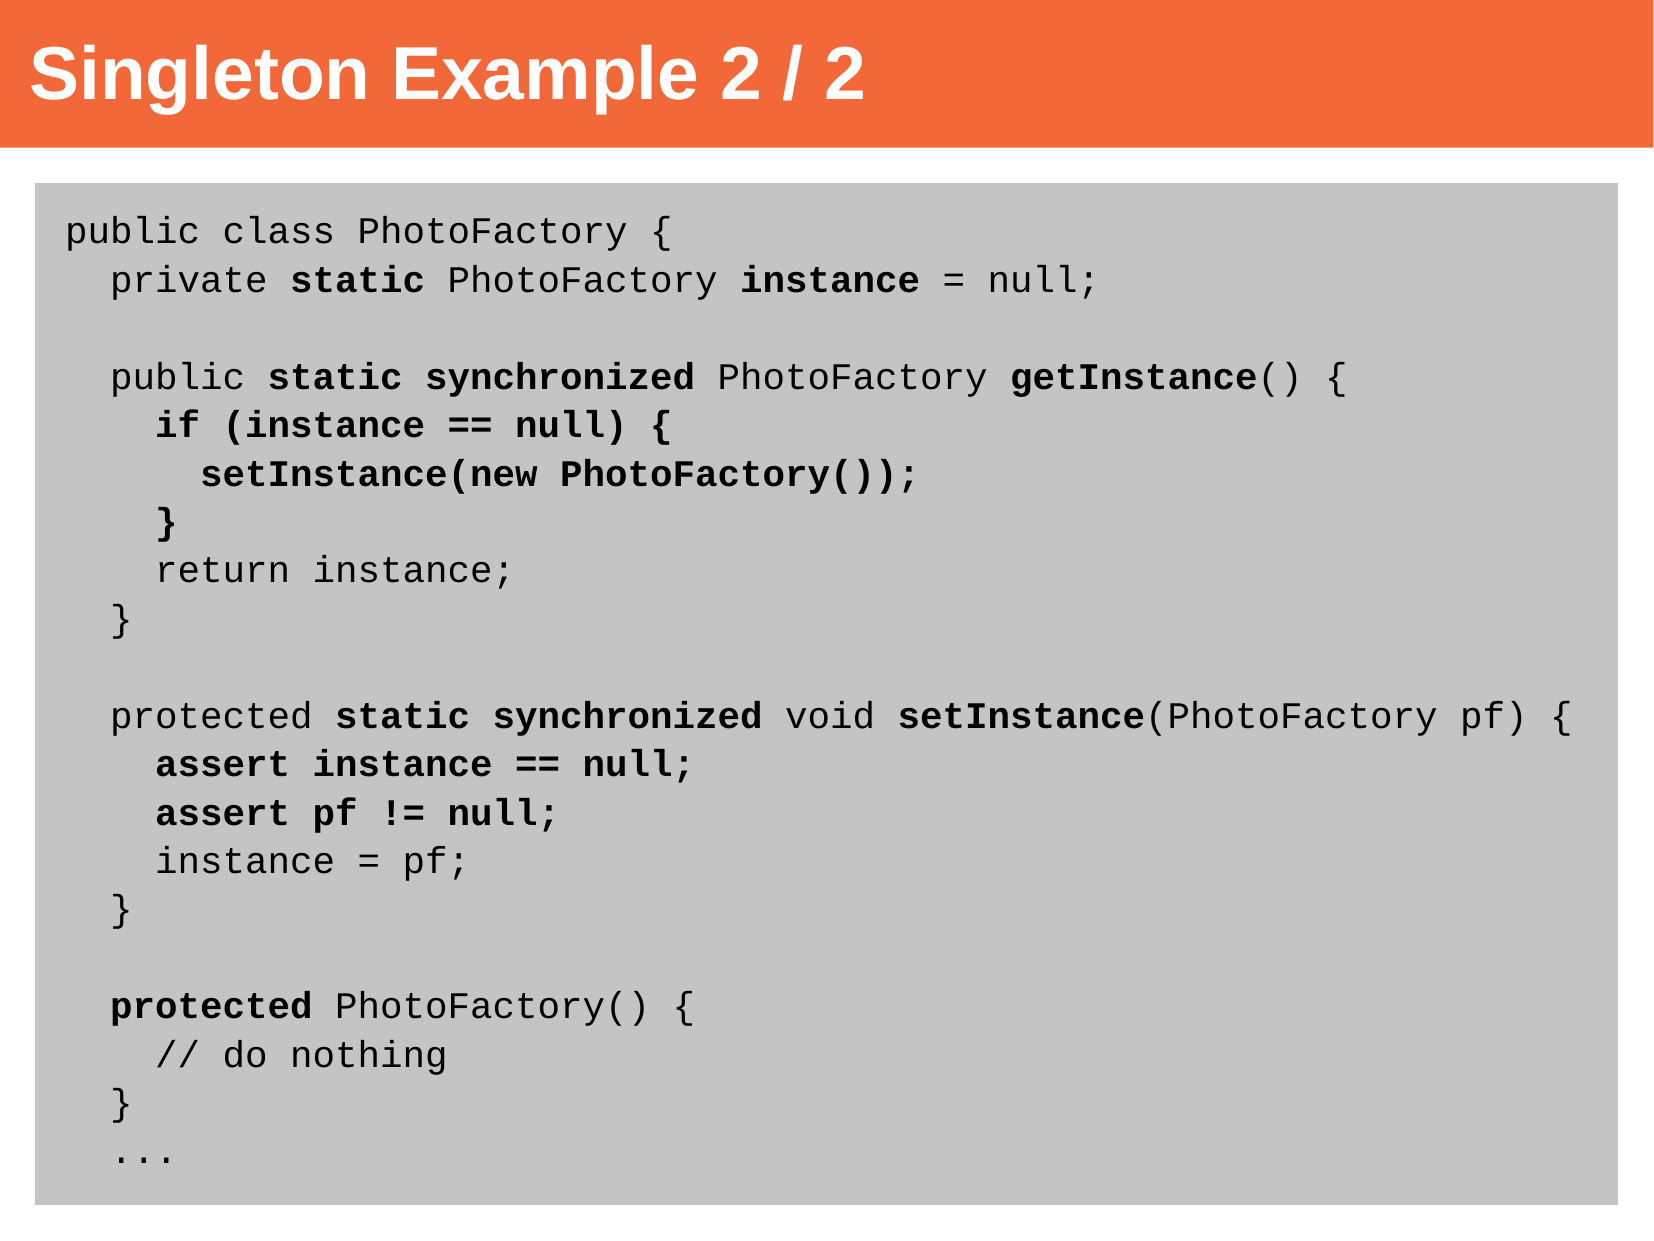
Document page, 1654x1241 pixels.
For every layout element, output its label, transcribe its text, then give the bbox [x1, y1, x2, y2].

list public class PhotoFactory { private static PhotoFactory instance = null; public static synchronized PhotoFactory getInstance() { if (instance == null) { setInstance(new PhotoFactory()); } return instance; } protected static synchronized void setInstance(PhotoFactory pf) { assert instance == null; assert pf != null; instance = pf; } protected PhotoFactory() { // do nothing } ... [29, 177, 1625, 1211]
title Singleton Example 2 / 2 [0, 0, 1654, 148]
